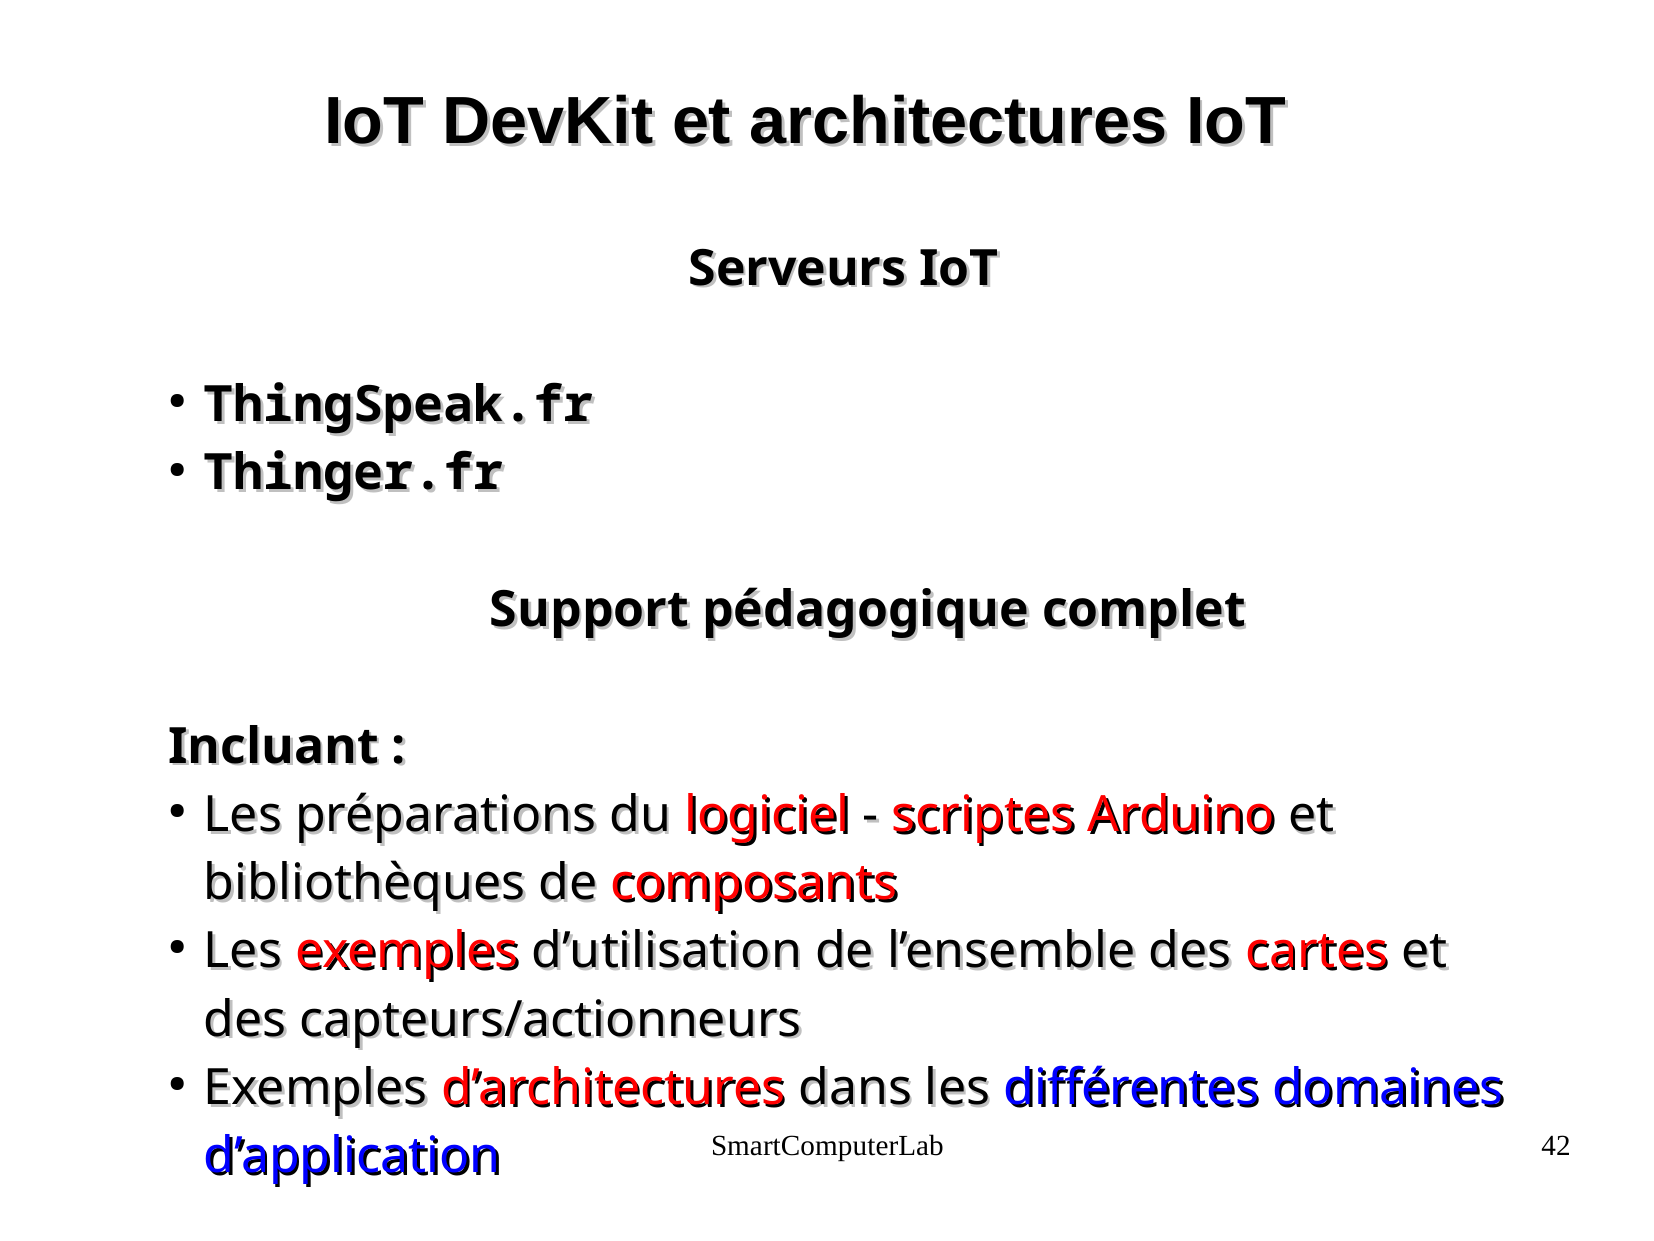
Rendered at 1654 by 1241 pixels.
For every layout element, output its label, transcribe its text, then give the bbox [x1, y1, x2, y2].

subtitle [1217, 1083, 1227, 1088]
text_box Serveurs IoT ThingSpeak.fr Thinger.fr Support pédagogique complet Incluant : Les préparations du logiciel - scriptes Arduino et bibliothèques de composants Les exemples d’utilisation de l’ensemble des cartes et des capteurs/actionneurs Exemples d’architectures dans les différentes domaines d’application [153, 224, 1548, 1056]
subtitle [1140, 1083, 1150, 1088]
subtitle [1281, 1083, 1294, 1100]
subtitle [267, 1083, 277, 1088]
subtitle [743, 1083, 754, 1088]
subtitle [296, 1083, 306, 1100]
subtitle [1013, 1083, 1025, 1100]
subtitle [1389, 1094, 1399, 1100]
subtitle [450, 1083, 463, 1100]
subtitle [343, 1083, 354, 1100]
subtitle [868, 1083, 880, 1100]
subtitle [1462, 1083, 1472, 1088]
subtitle [561, 1083, 573, 1100]
subtitle [838, 1094, 849, 1100]
subtitle [1059, 1081, 1070, 1100]
subtitle [1312, 1083, 1325, 1100]
subtitle [1344, 1083, 1354, 1100]
subtitle [1432, 1083, 1443, 1100]
subtitle [1361, 1083, 1371, 1100]
title IoT DevKit et architectures IoT [70, 17, 1559, 225]
subtitle [488, 1094, 498, 1100]
subtitle [386, 1083, 396, 1088]
subtitle [313, 1083, 323, 1100]
subtitle [82, 446, 1571, 1100]
subtitle [1092, 1083, 1102, 1088]
subtitle [948, 1083, 959, 1088]
subtitle [622, 1083, 633, 1088]
subtitle [808, 1083, 820, 1100]
subtitle [1169, 1083, 1180, 1100]
